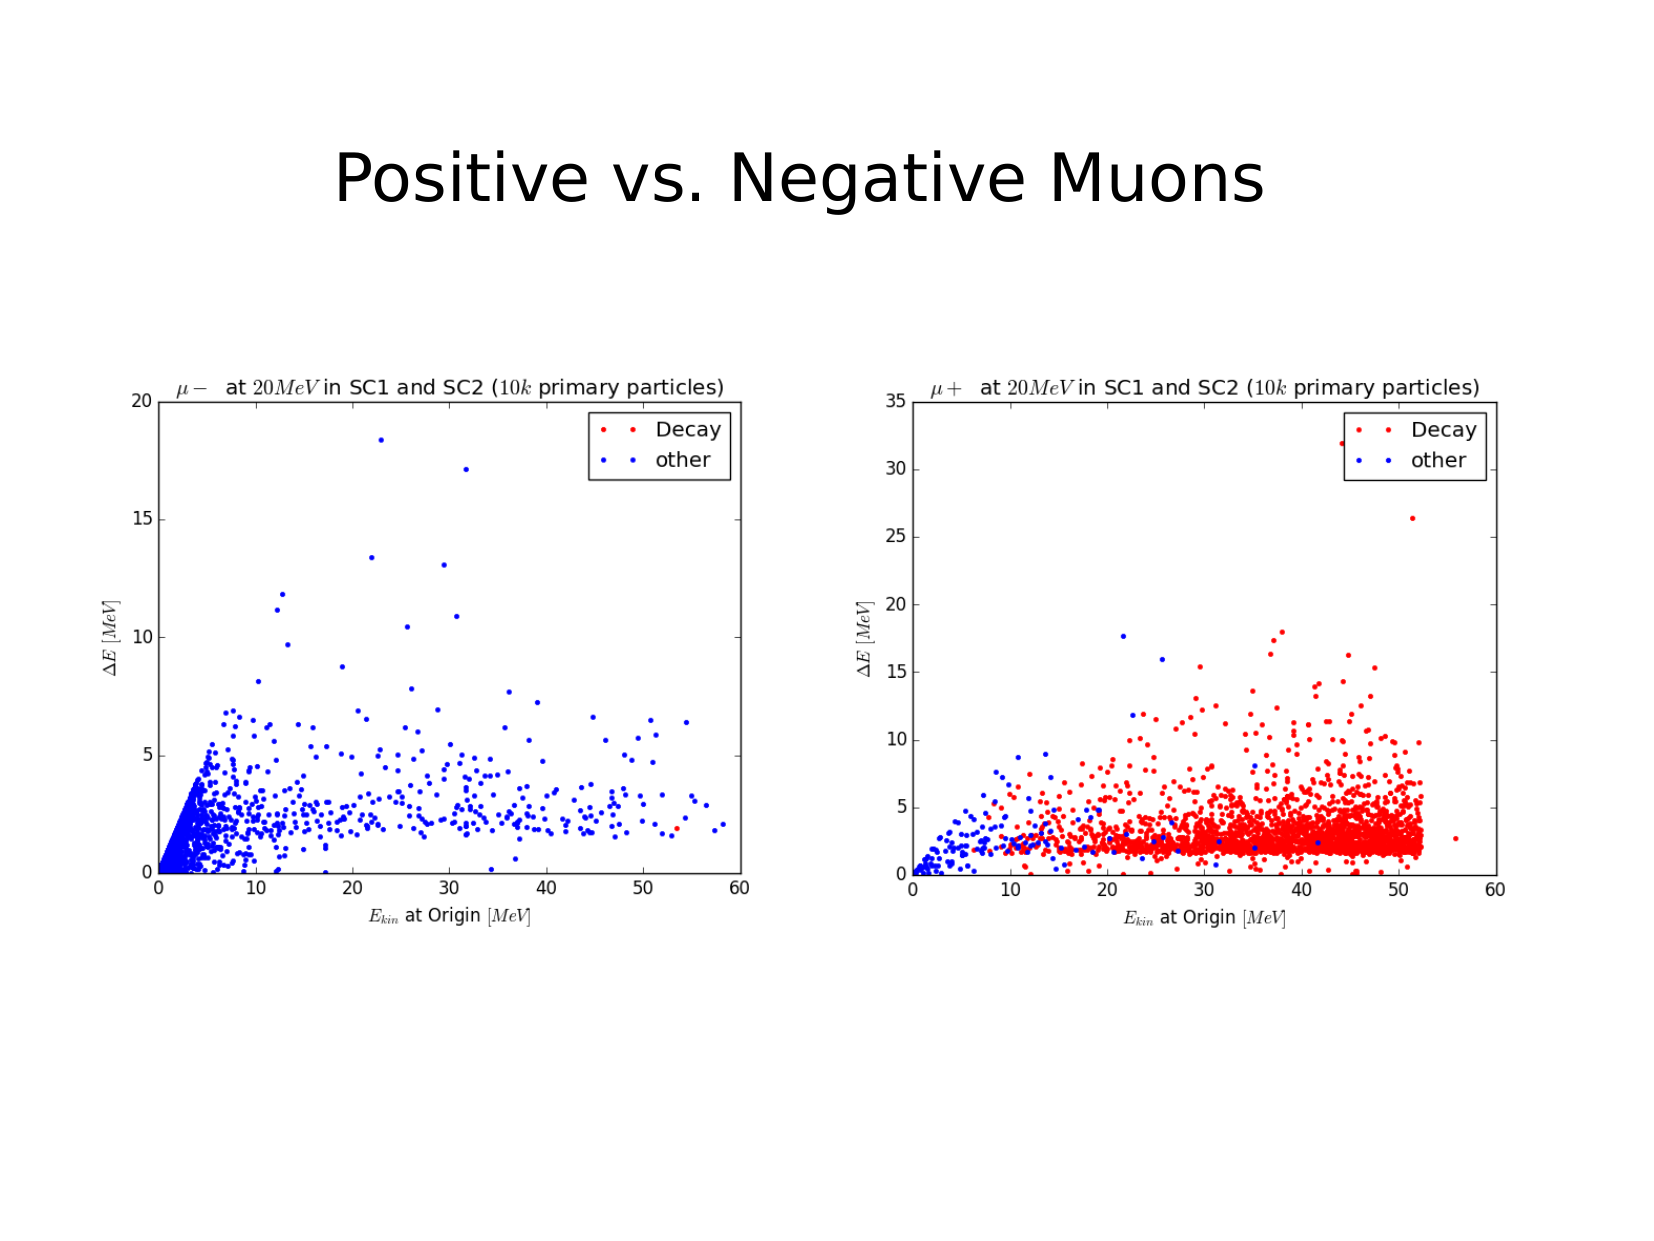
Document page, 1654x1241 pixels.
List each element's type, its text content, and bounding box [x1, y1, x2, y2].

picture [819, 343, 1571, 934]
picture [65, 343, 815, 932]
text_box Positive vs. Negative Muons [318, 131, 1282, 225]
